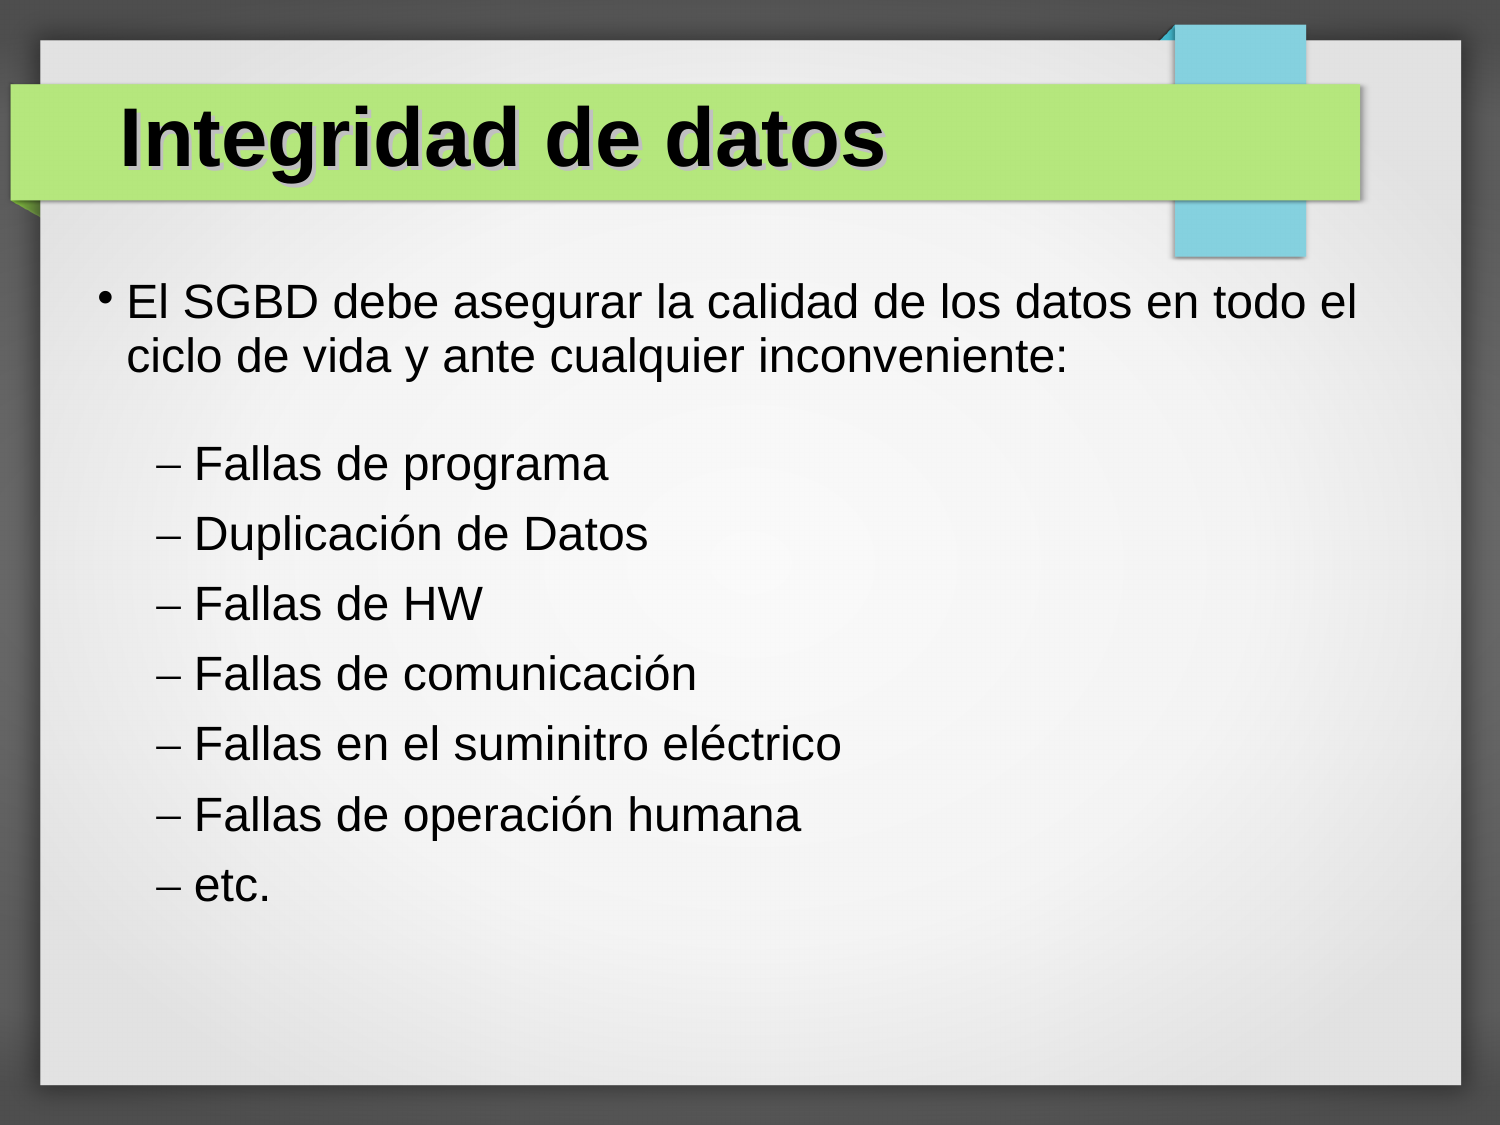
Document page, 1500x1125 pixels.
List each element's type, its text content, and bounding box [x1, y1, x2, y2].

list El SGBD debe asegurar la calidad de los datos en todo el ciclo de vida y ante cualquier inconveniente: Fallas de programa Duplicación de Datos Fallas de HW Fallas de comunicación Fallas en el suminitro eléctrico Fallas de operación humana etc. [75, 267, 1426, 921]
picture [0, 0, 1500, 1125]
title Integridad de datos [75, 85, 1147, 193]
